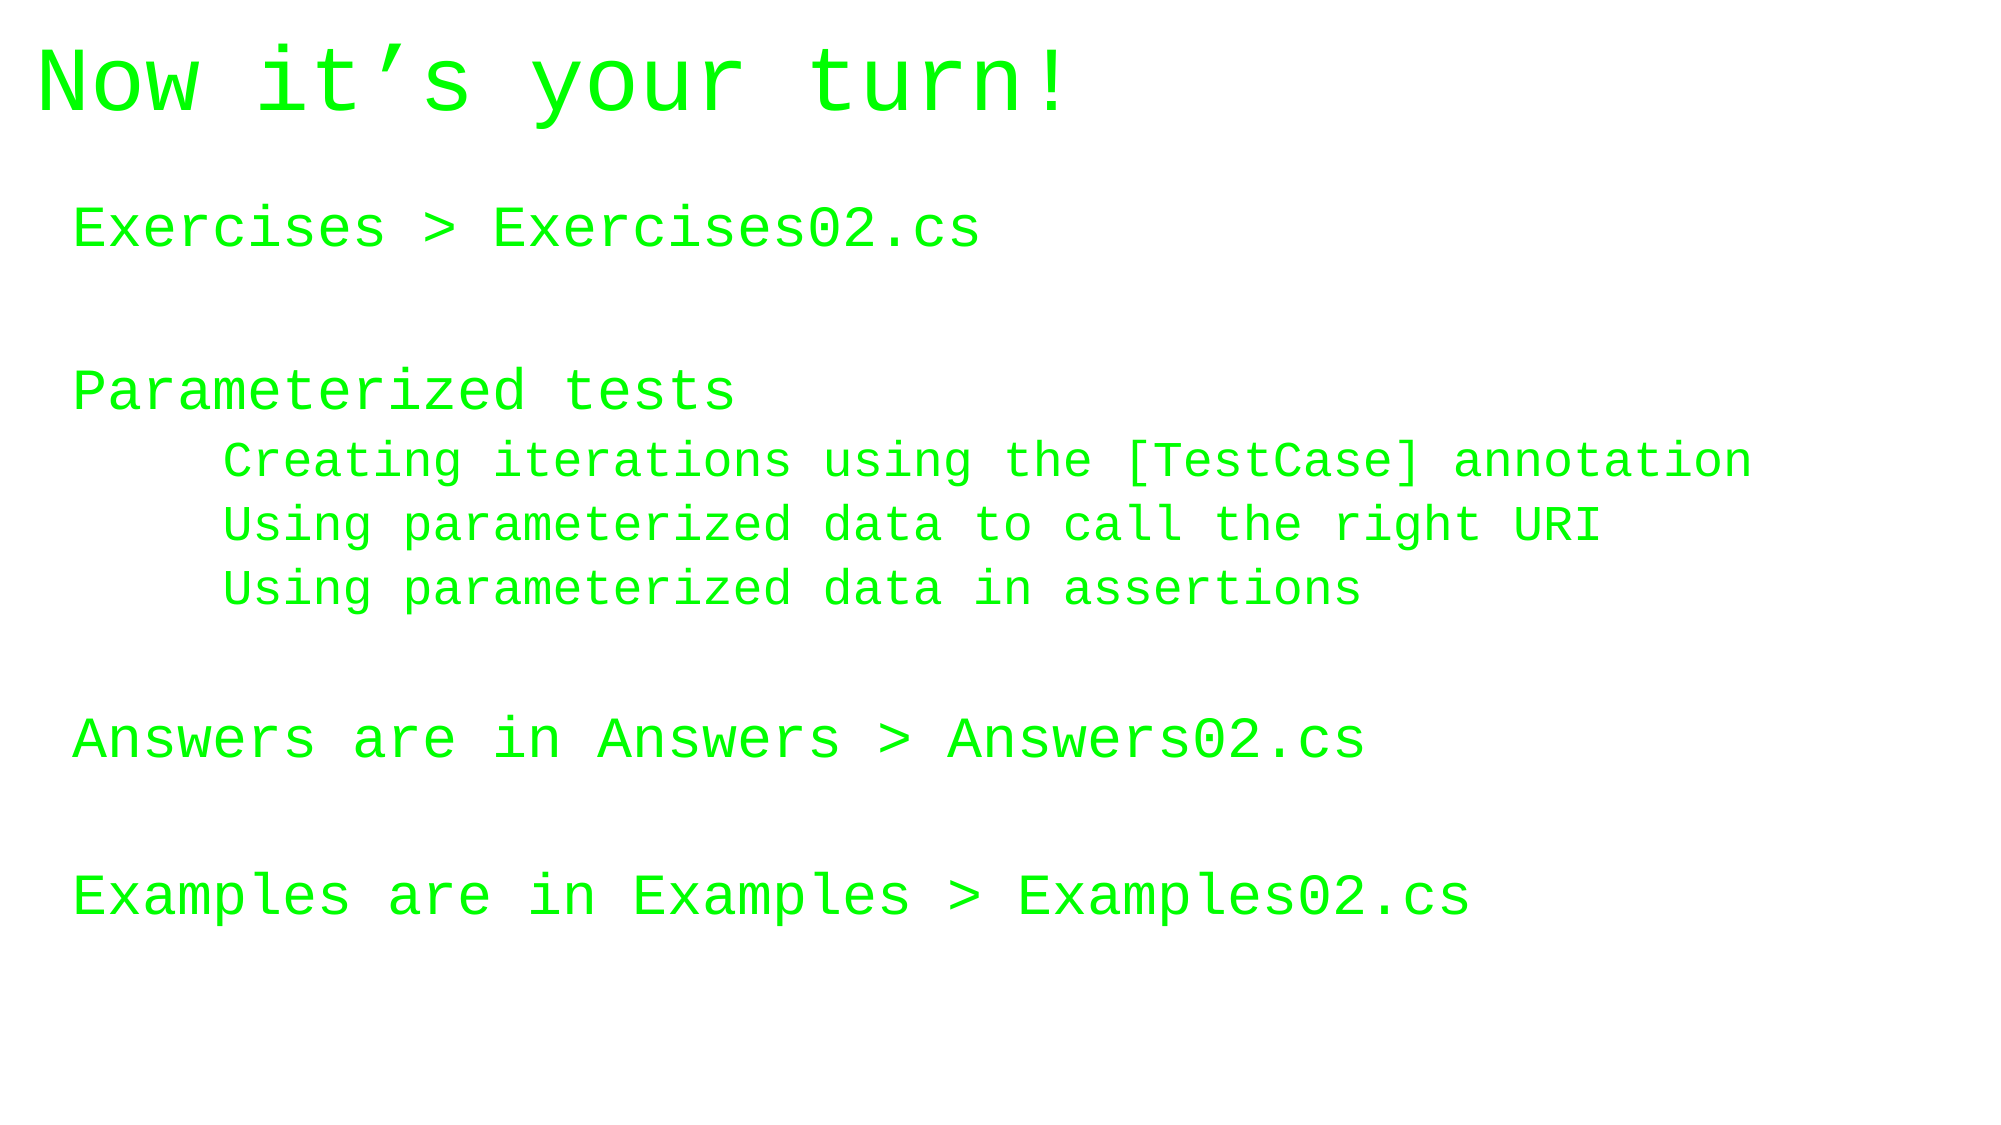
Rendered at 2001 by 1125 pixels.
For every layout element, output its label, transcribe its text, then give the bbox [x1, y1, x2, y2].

list Exercises > Exercises02.cs Parameterized tests Creating iterations using the [TestCase] annotation Using parameterized data to call the right URI Using parameterized data in assertions Answers are in Answers > Answers02.cs Examples are in Examples > Examples02.cs [20, 200, 1990, 1099]
title Now it’s your turn! [20, 0, 1746, 162]
